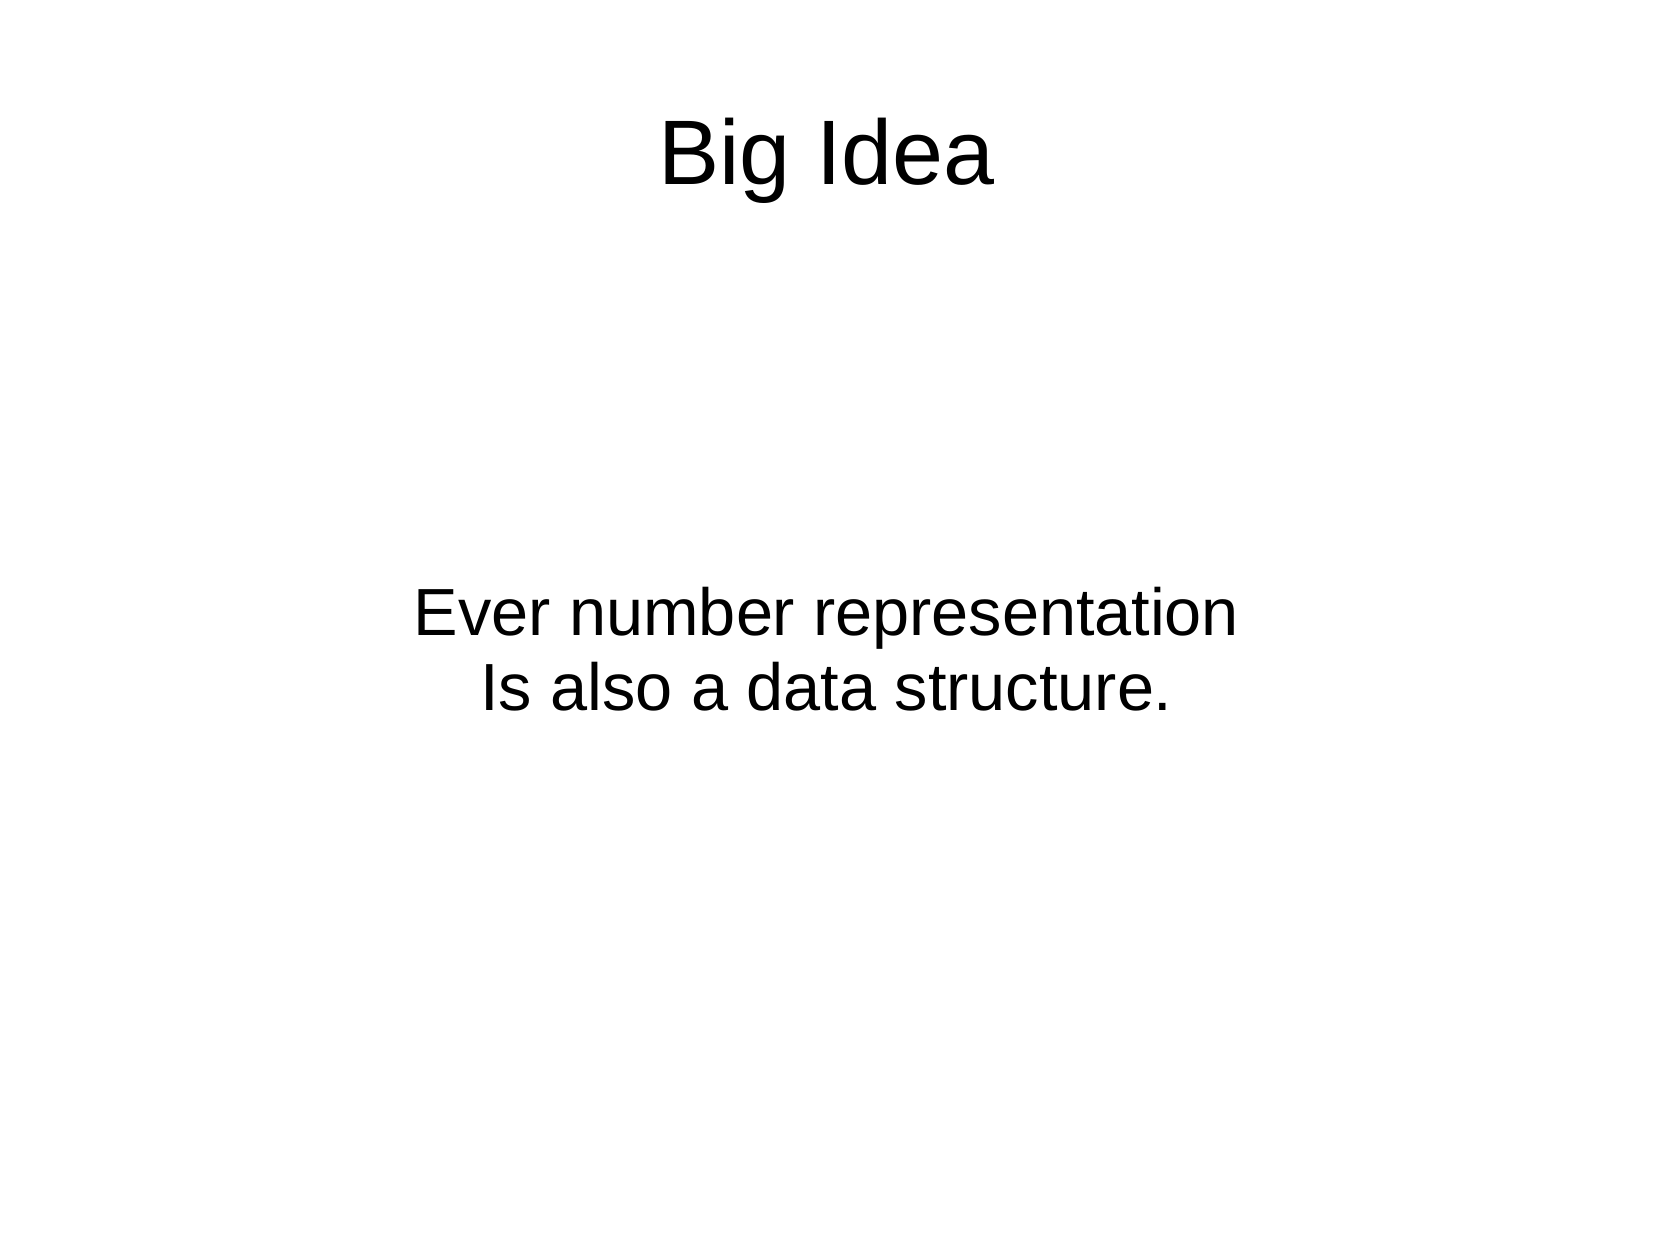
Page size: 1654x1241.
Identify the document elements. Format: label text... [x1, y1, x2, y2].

subtitle Ever number representation Is also a data structure. [82, 290, 1571, 1010]
title Big Idea [82, 49, 1571, 257]
